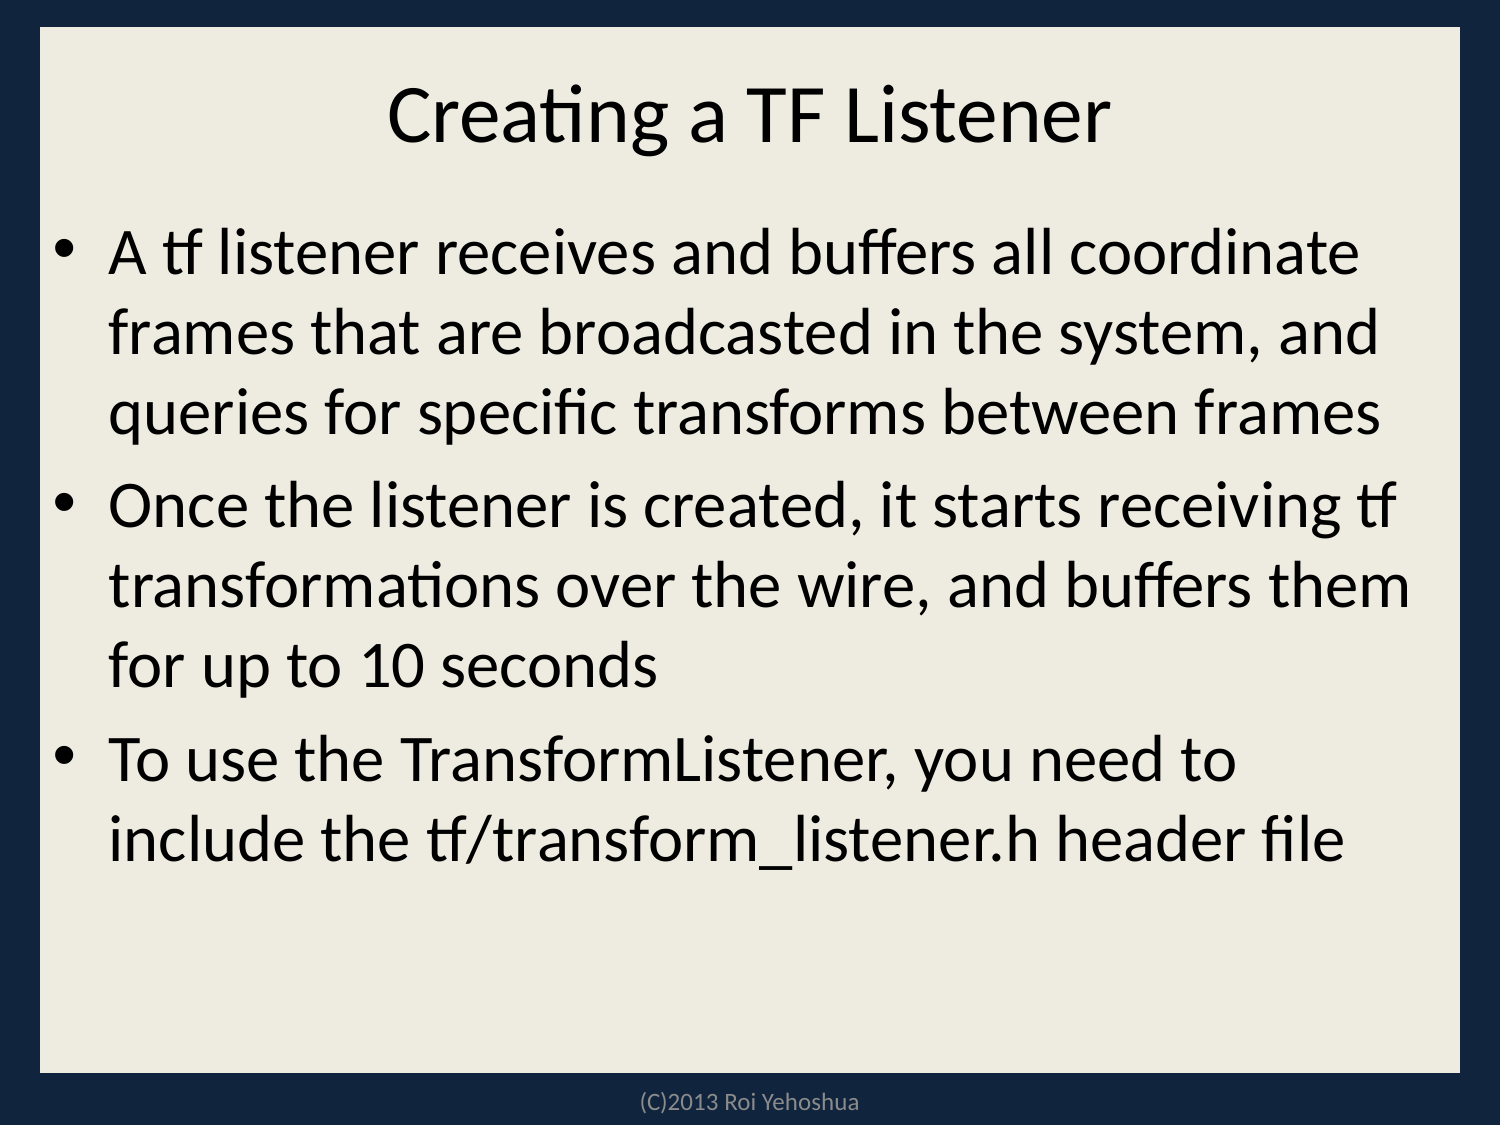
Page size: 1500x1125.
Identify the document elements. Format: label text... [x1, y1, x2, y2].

title Creating a TF Listener [37, 31, 1463, 188]
footer (C)2013 Roi Yehoshua [512, 1074, 988, 1125]
list A tf listener receives and buffers all coordinate frames that are broadcasted in the system, and queries for specific transforms between frames Once the listener is created, it starts receiving tf transformations over the wire, and buffers them for up to 10 seconds To use the TransformListener, you need to include the tf/transform_listener.h header file [37, 200, 1463, 1080]
